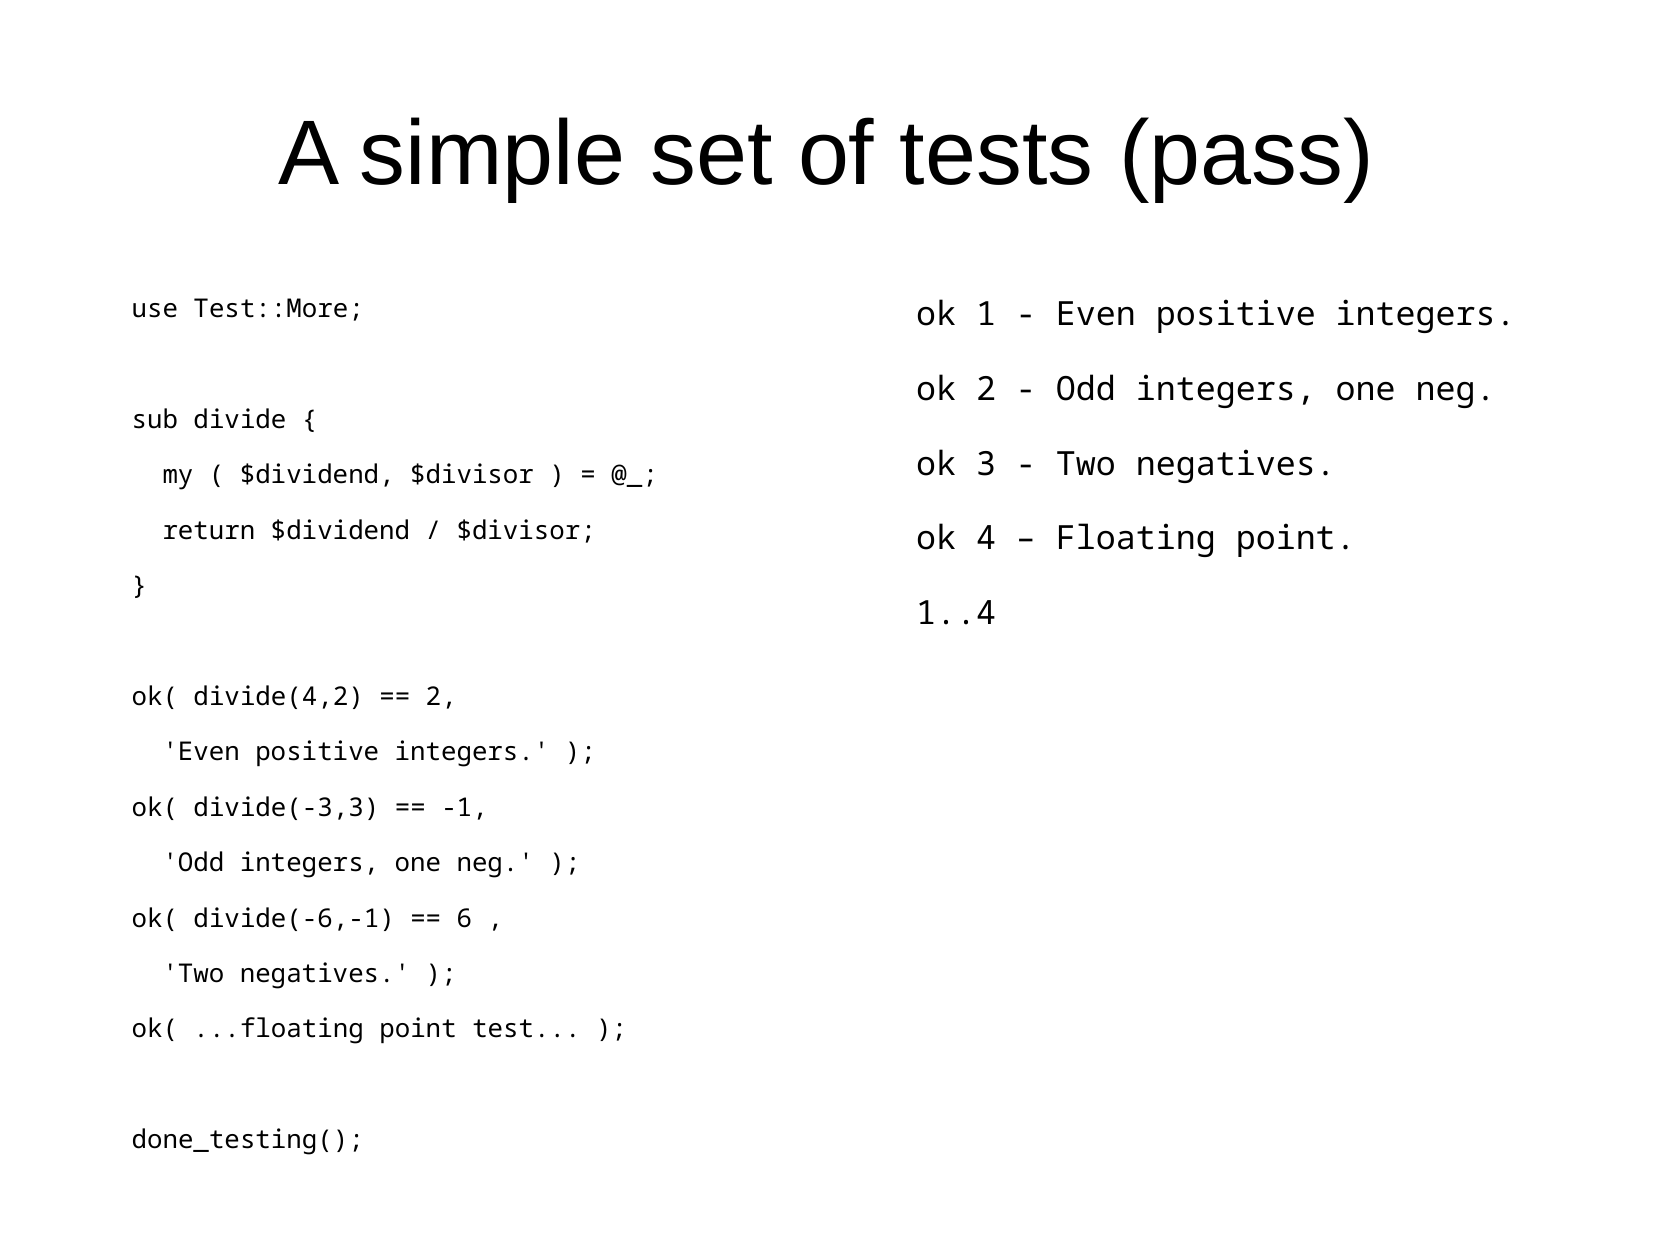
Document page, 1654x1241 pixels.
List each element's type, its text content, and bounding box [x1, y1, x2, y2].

list use Test::More; sub divide { my ( $dividend, $divisor ) = @_; return $dividend / $divisor; } ok( divide(4,2) == 2, 'Even positive integers.' ); ok( divide(-3,3) == -1, 'Odd integers, one neg.' ); ok( divide(-6,-1) == 6 , 'Two negatives.' ); ok( ...floating point test... ); done_testing(); [82, 290, 809, 1171]
list ok 1 - Even positive integers. ok 2 - Odd integers, one neg. ok 3 - Two negatives. ok 4 – Floating point. 1..4 [845, 290, 1572, 1010]
title A simple set of tests (pass) [82, 49, 1571, 257]
